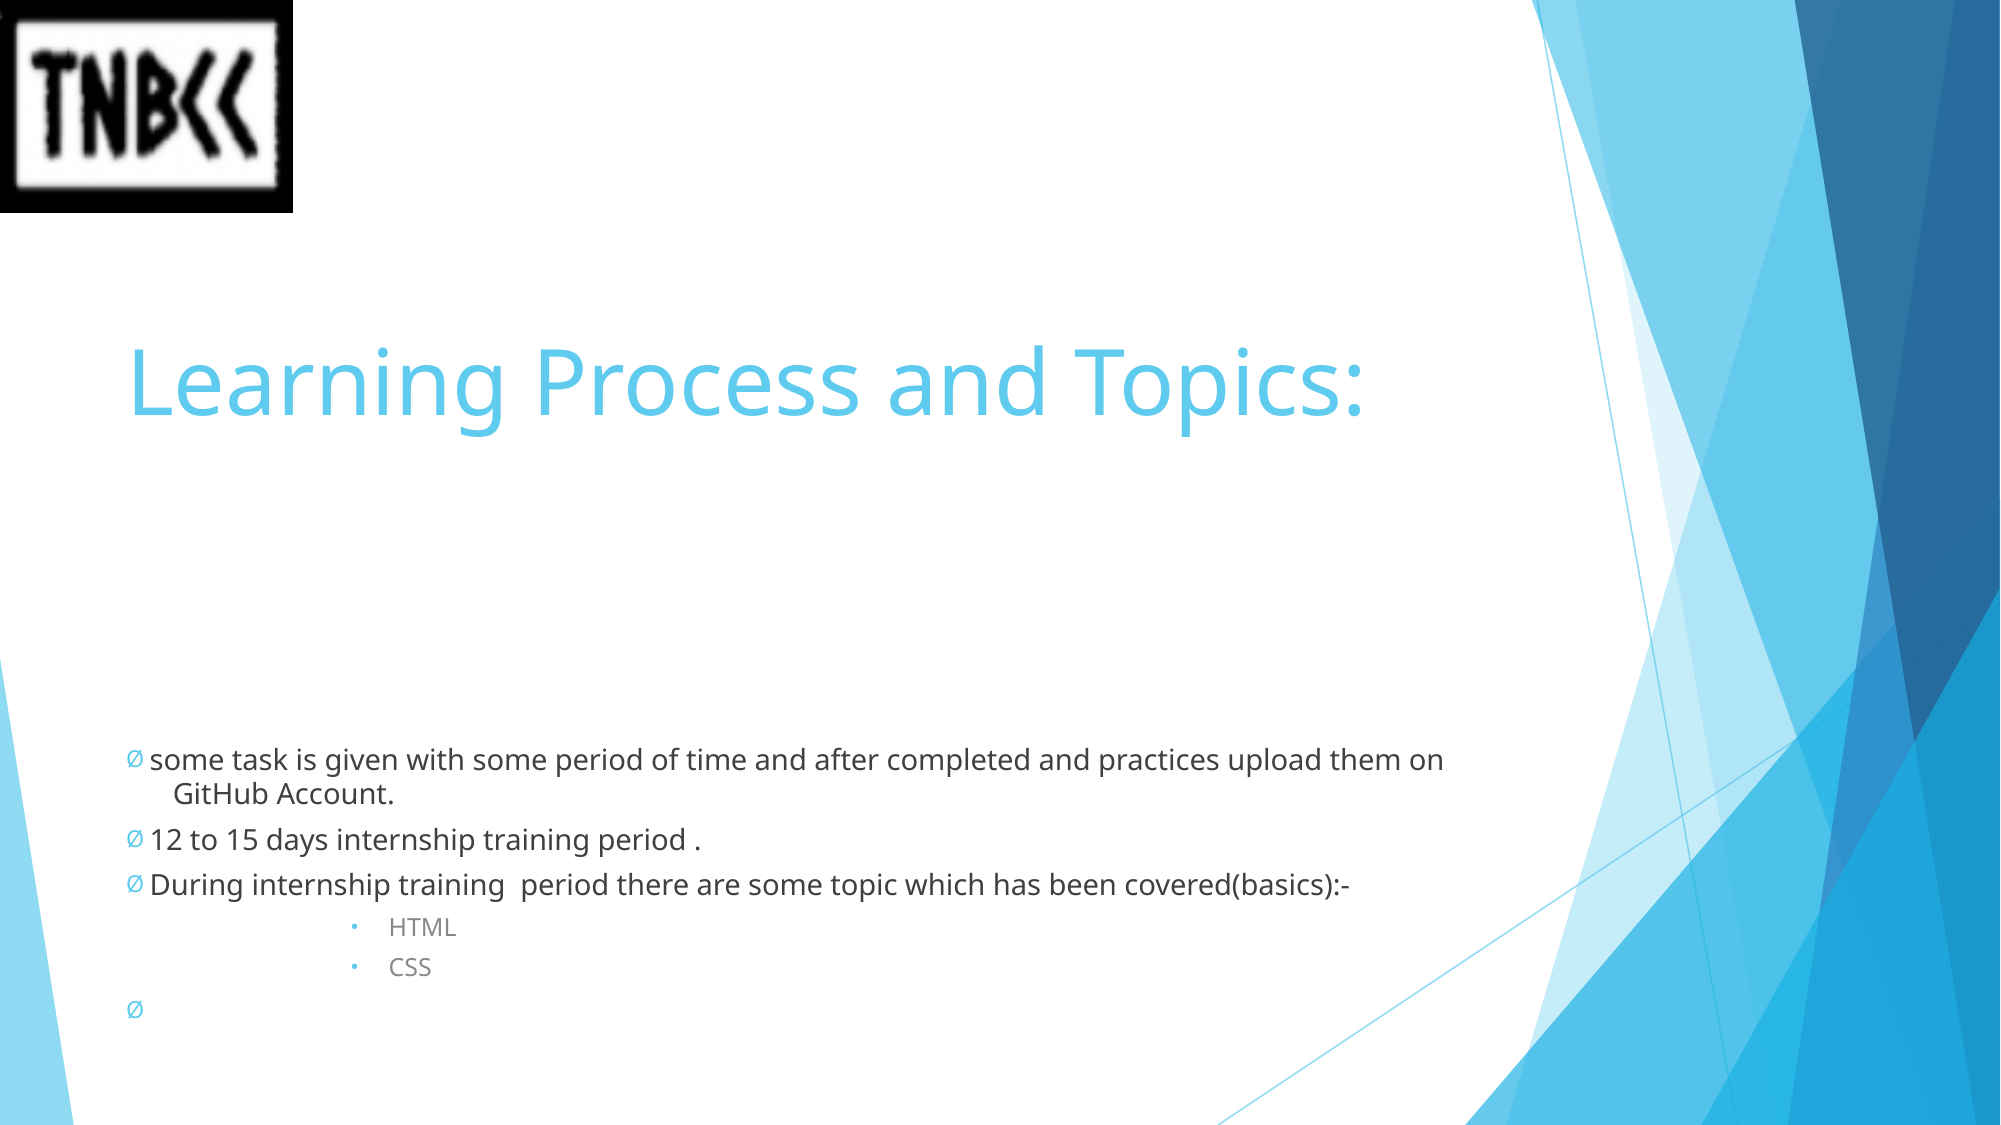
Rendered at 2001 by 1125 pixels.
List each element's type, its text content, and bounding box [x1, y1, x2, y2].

picture [0, 0, 293, 213]
list some task is given with some period of time and after completed and practices upload them on GitHub Account. 12 to 15 days internship training period . During internship training period there are some topic which has been covered(basics):- HTML CSS [199, 659, 1611, 918]
title Learning Process and Topics: [146, 166, 1557, 414]
